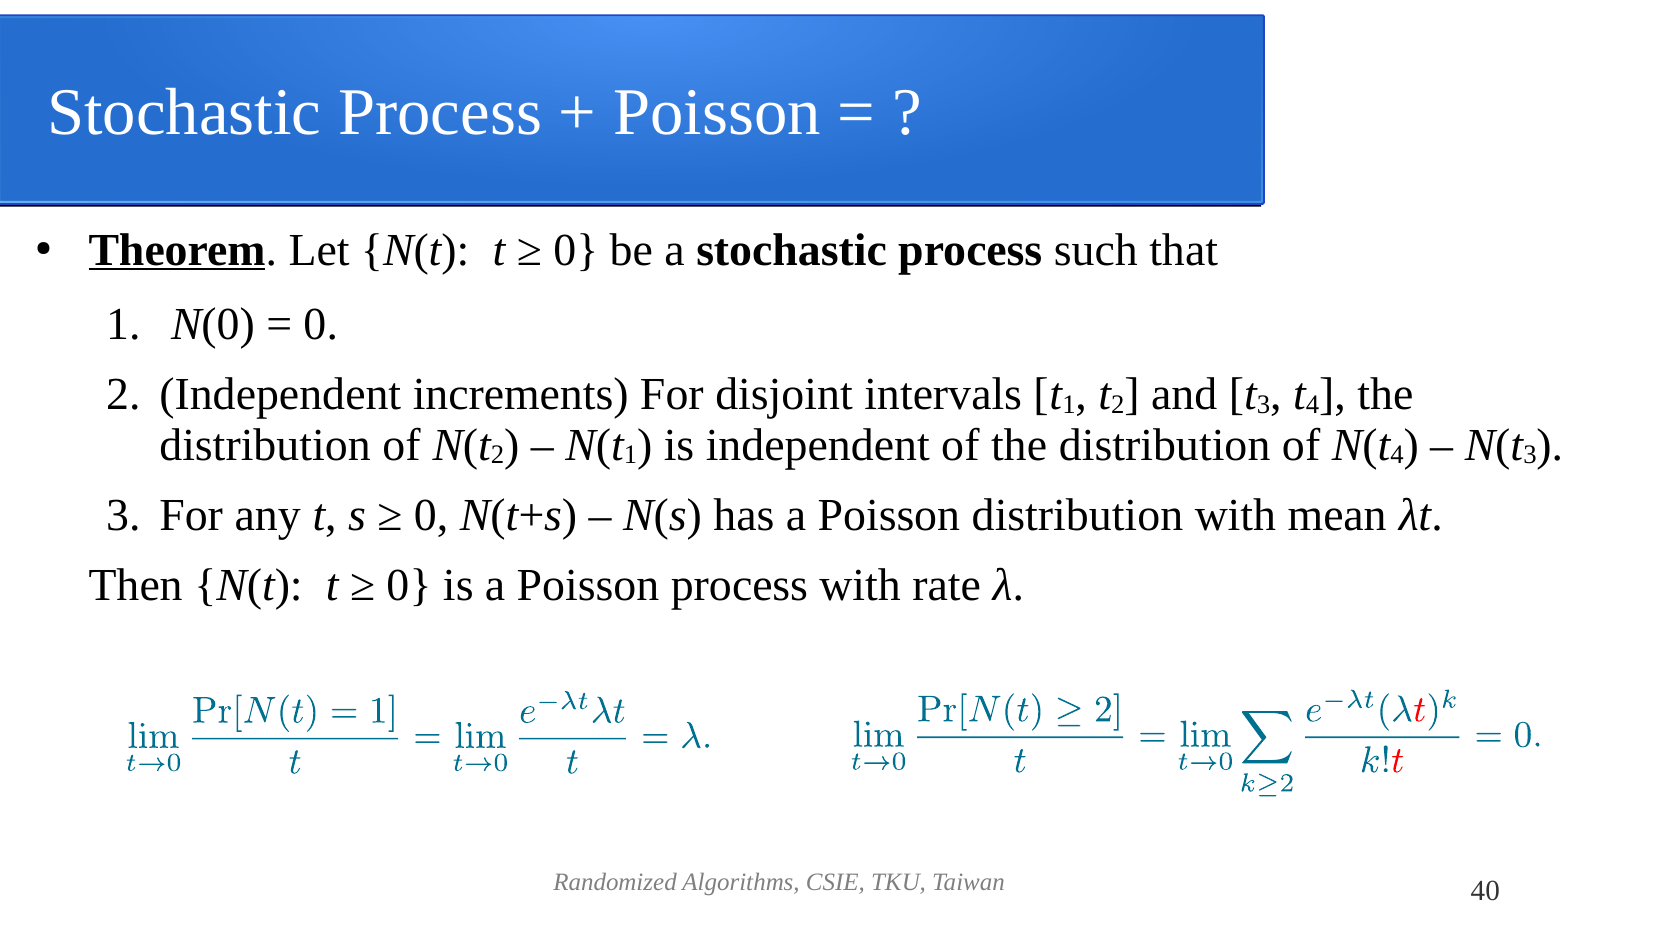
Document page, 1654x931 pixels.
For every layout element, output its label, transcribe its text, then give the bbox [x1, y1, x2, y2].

title Stochastic Process + Poisson = ? [47, 35, 1199, 189]
picture [124, 689, 711, 776]
list Theorem. Let {N(t): t ≥ 0} be a stochastic process such that N(0) = 0. (Independent increments) For disjoint intervals [t1, t2] and [t3, t4], the distribution of N(t2) – N(t1) is independent of the distribution of N(t4) – N(t3). For any t, s ≥ 0, N(t+s) – N(s) has a Poisson distribution with mean λt. Then {N(t): t ≥ 0} is a Poisson process with rate λ. [17, 224, 1565, 863]
picture [850, 689, 1540, 797]
